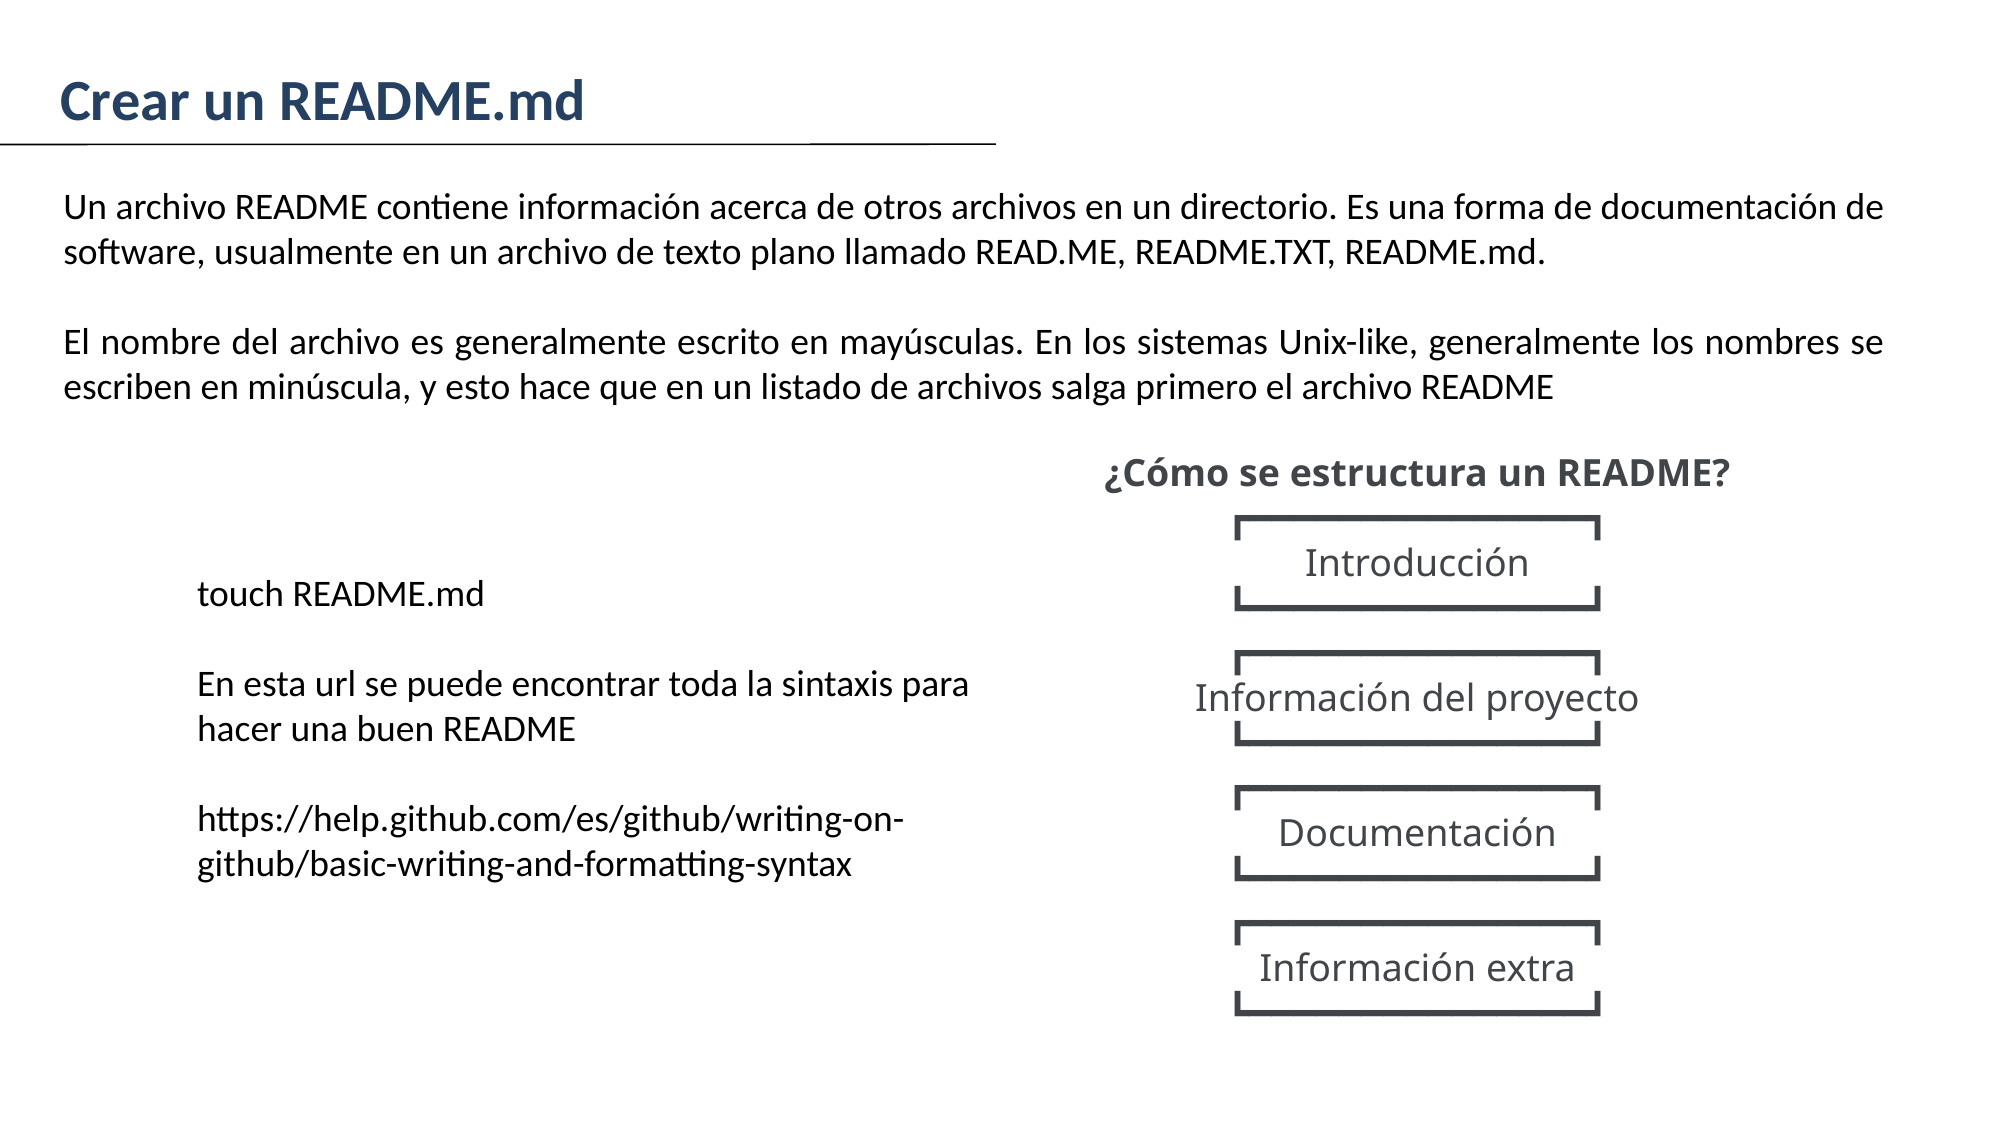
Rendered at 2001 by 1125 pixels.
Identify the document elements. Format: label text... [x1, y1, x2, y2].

text_box ¿Cómo se estructura un README? ┏━━━━━━━━━━━━━━━┓ Introducción ┗━━━━━━━━━━━━━━━┛ ┏━━━━━━━━━━━━━━━┓ Información del proyecto ┗━━━━━━━━━━━━━━━┛ ┏━━━━━━━━━━━━━━━┓ Documentación ┗━━━━━━━━━━━━━━━┛ ┏━━━━━━━━━━━━━━━┓ Información extra ┗━━━━━━━━━━━━━━━┛ [918, 442, 1918, 1042]
text_box touch README.md En esta url se puede encontrar toda la sintaxis para hacer una buen README https://help.github.com/es/github/writing-on-github/basic-writing-and-formatting-syntax [182, 562, 1037, 892]
text_box Un archivo README contiene información acerca de otros archivos en un directorio. Es una forma de documentación de software, usualmente en un archivo de texto plano llamado READ.ME, README.TXT, README.md. El nombre del archivo es generalmente escrito en mayúsculas. En los sistemas Unix-like, generalmente los nombres se escriben en minúscula, y esto hace que en un listado de archivos salga primero el archivo README [48, 174, 1902, 414]
text_box Crear un README.md [45, 54, 1051, 141]
